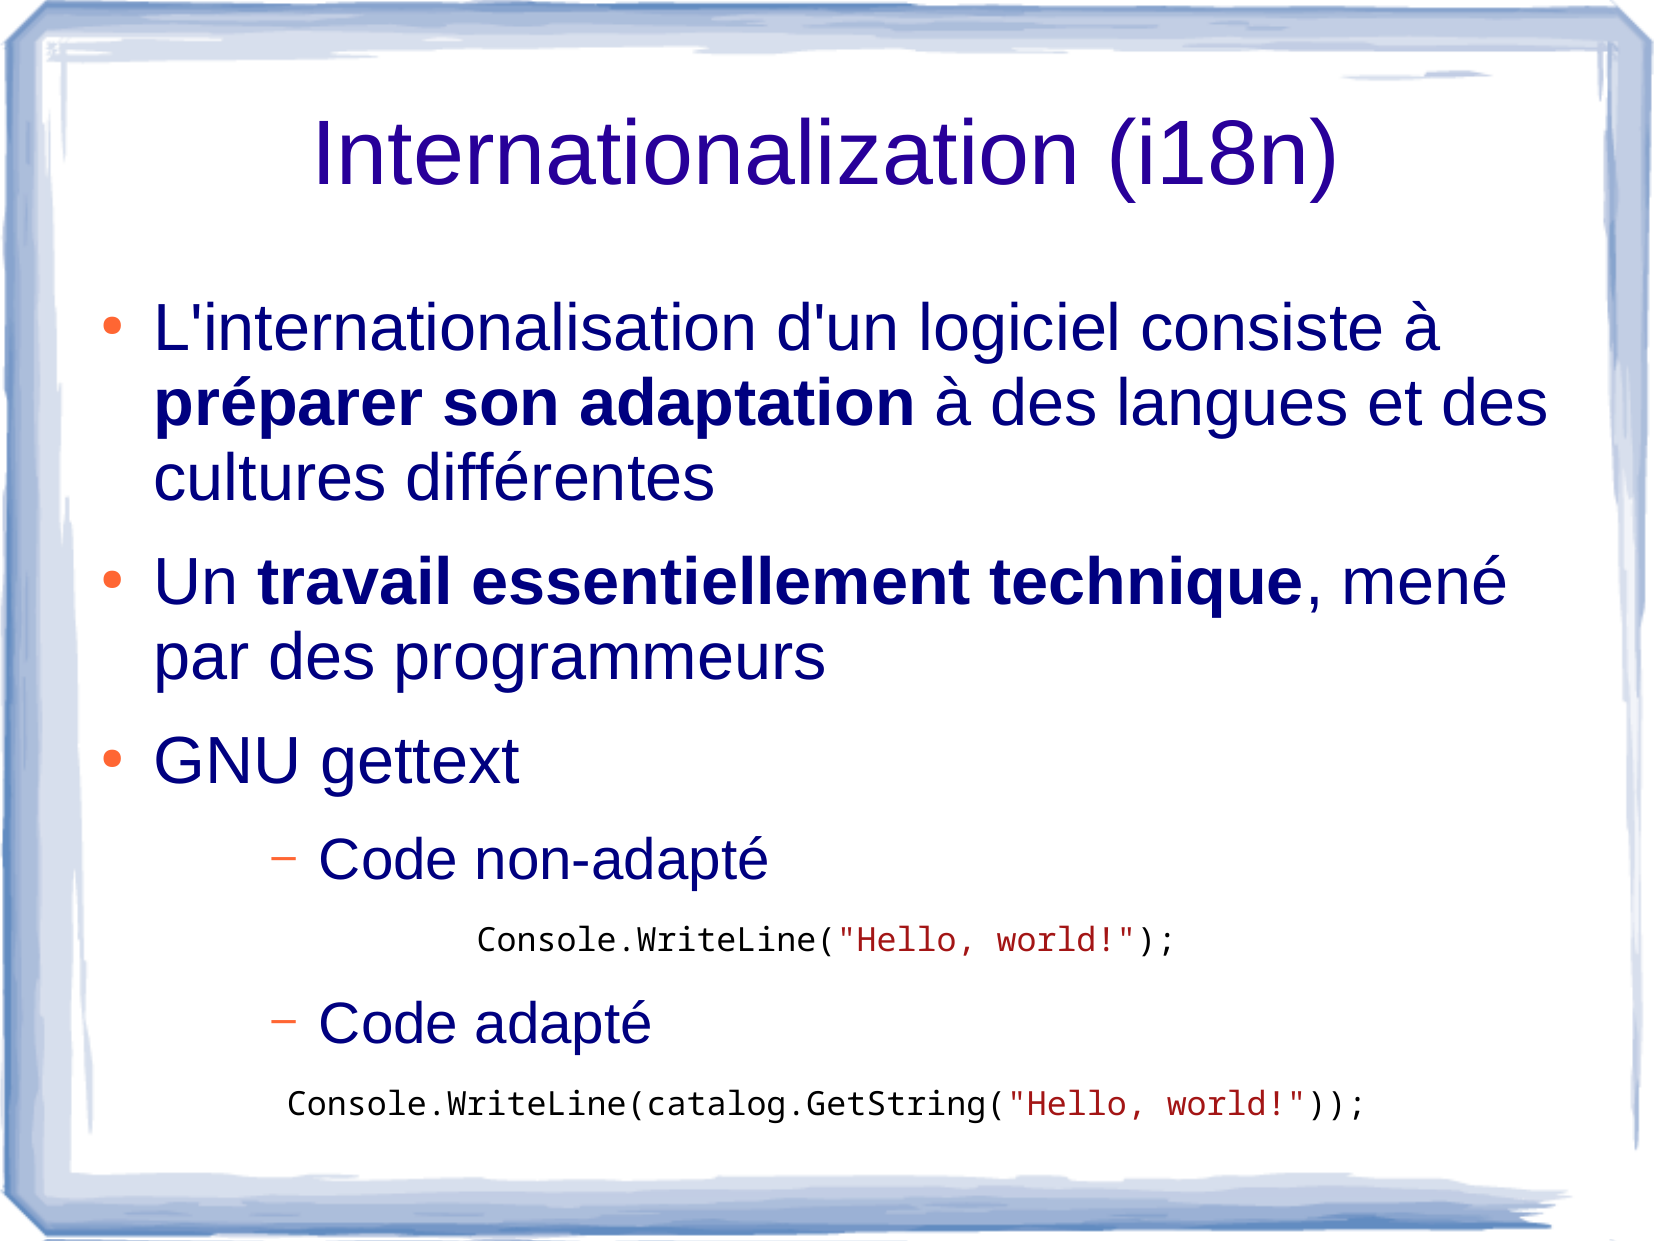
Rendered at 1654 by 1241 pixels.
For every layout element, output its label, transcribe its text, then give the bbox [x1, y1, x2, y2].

picture [0, 0, 1654, 1241]
title Internationalization (i18n) [82, 49, 1571, 257]
list L'internationalisation d'un logiciel consiste à préparer son adaptation à des langues et des cultures différentes Un travail essentiellement technique, mené par des programmeurs GNU gettext Code non-adapté Console.WriteLine("Hello, world!"); Code adapté Console.WriteLine(catalog.GetString("Hello, world!")); [82, 290, 1571, 1109]
